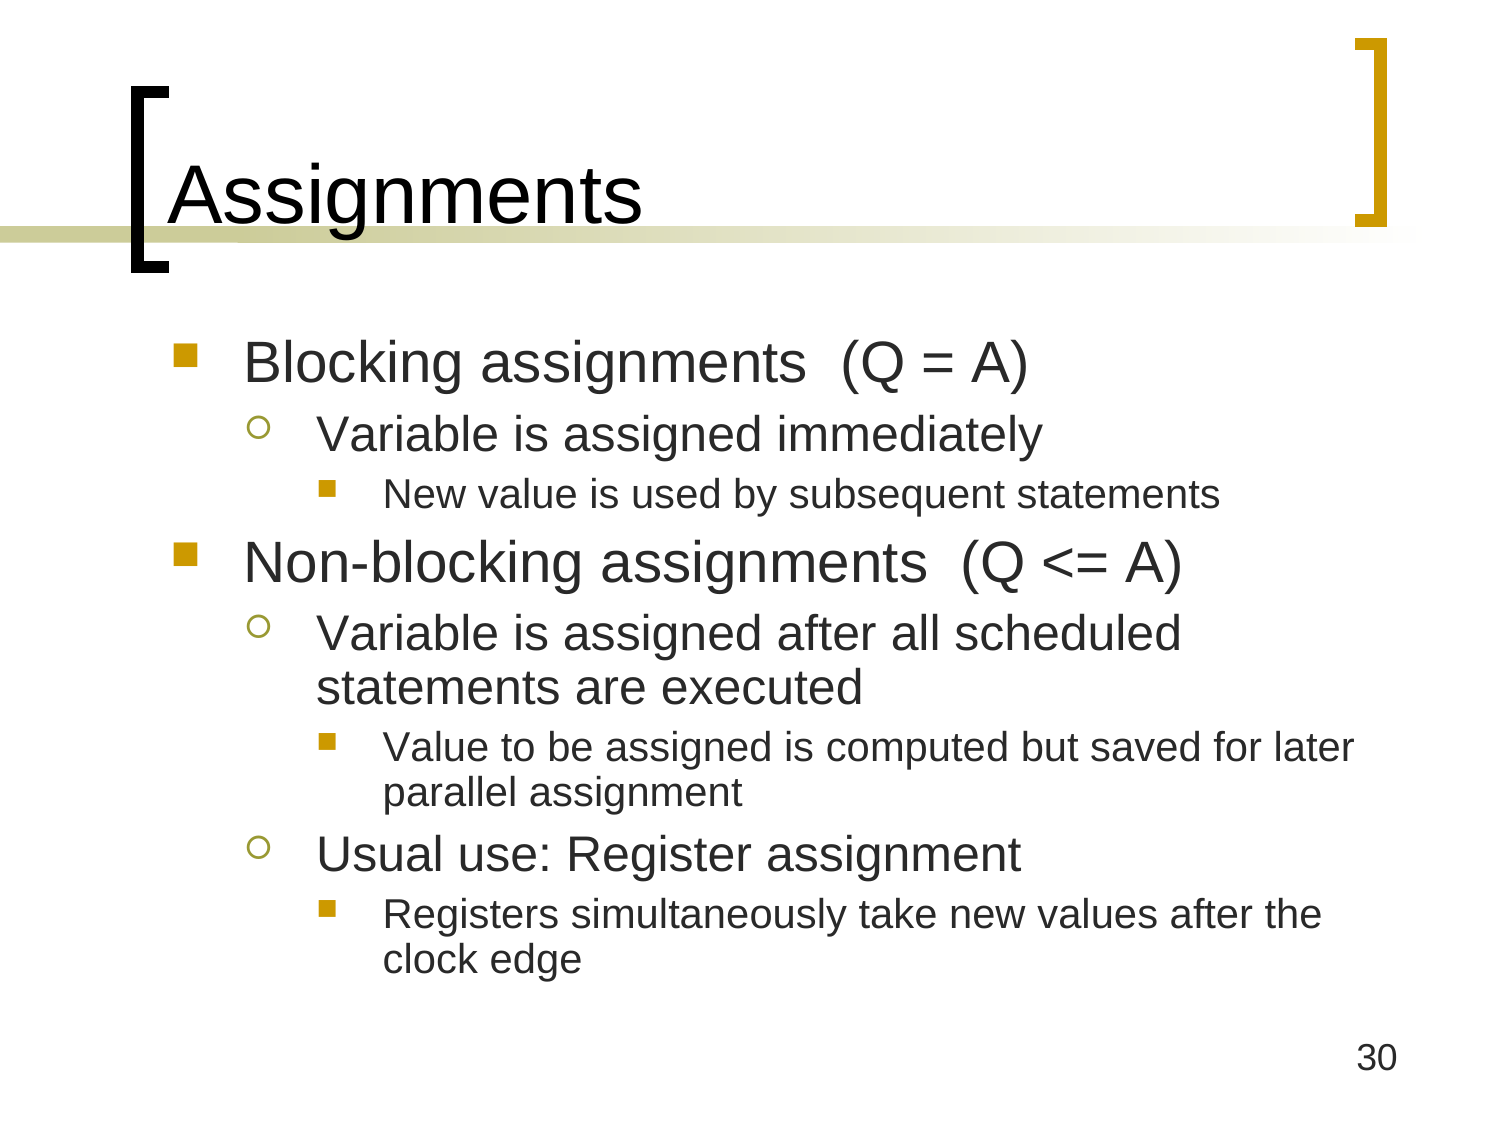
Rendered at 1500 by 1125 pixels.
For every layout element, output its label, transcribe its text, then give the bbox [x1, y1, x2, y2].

list Blocking assignments (Q = A) Variable is assigned immediately New value is used by subsequent statements Non-blocking assignments (Q <= A) Variable is assigned after all scheduled statements are executed Value to be assigned is computed but saved for later parallel assignment Usual use: Register assignment Registers simultaneously take new values after the clock edge [155, 324, 1413, 1000]
title Assignments [152, 15, 1328, 248]
